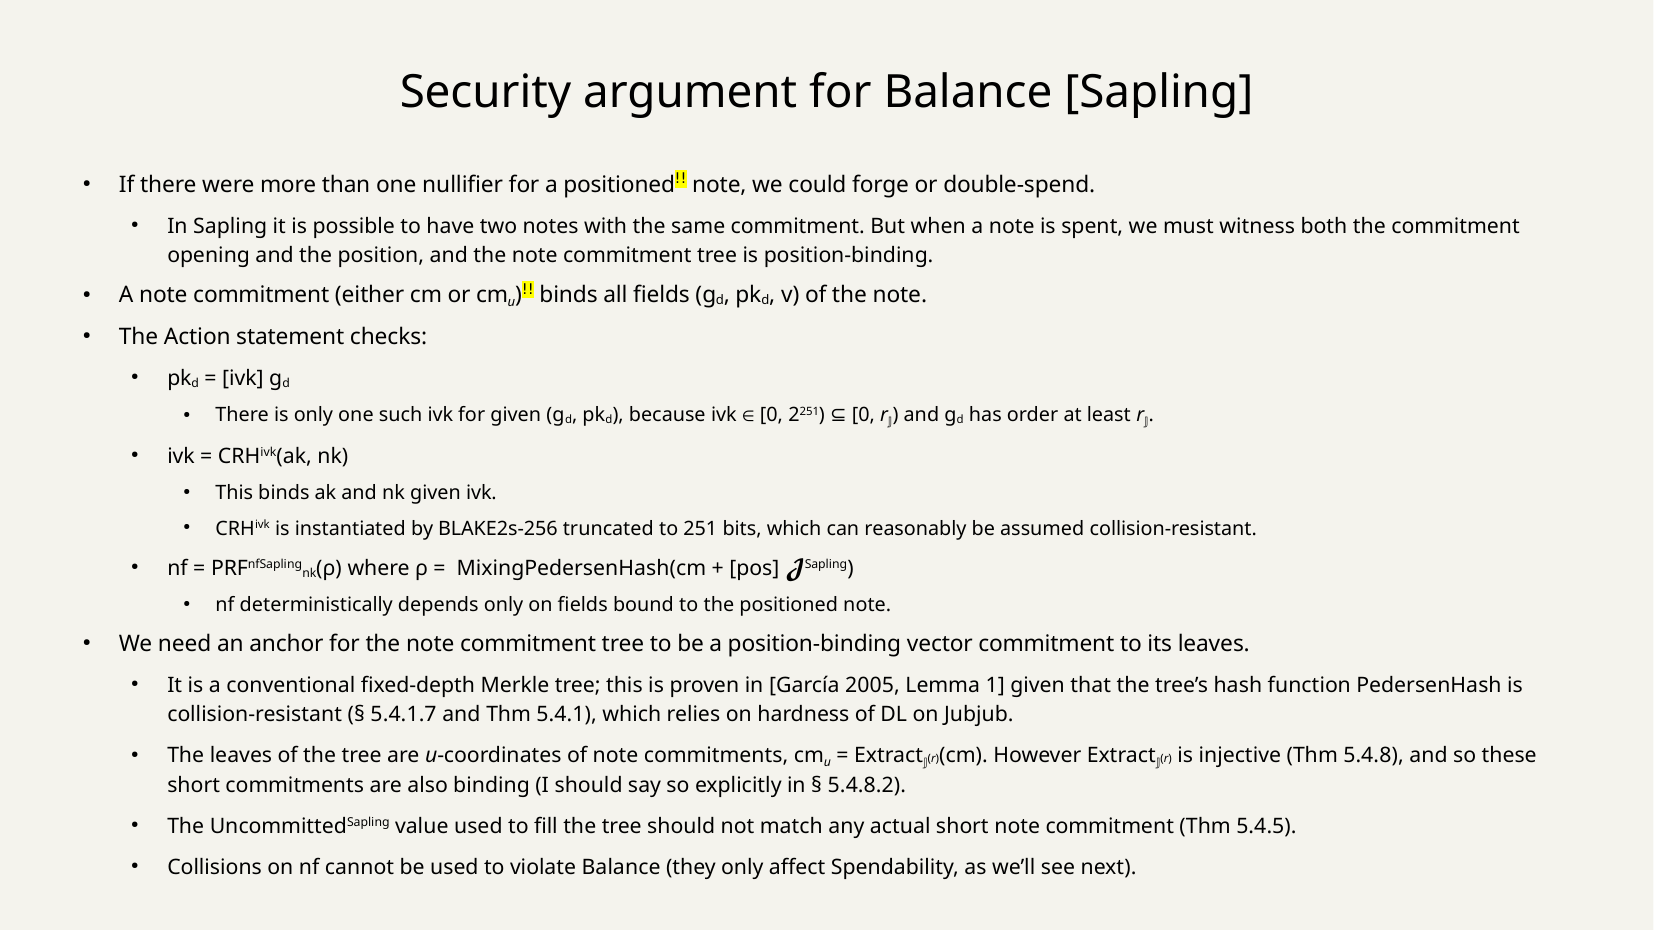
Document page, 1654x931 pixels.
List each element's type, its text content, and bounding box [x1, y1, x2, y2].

list If there were more than one nullifier for a positioned!! note, we could forge or double-spend. In Sapling it is possible to have two notes with the same commitment. But when a note is spent, we must witness both the commitment opening and the position, and the note commitment tree is position-binding. A note commitment (either cm or cmu)!! binds all fields (gd, pkd, v) of the note. The Action statement checks: pkd = [ivk] gd There is only one such ivk for given (gd, pkd), because ivk ∈ [0, 2251) ⊆ [0, r𝕁) and gd has order at least r𝕁. ivk = CRHivk(ak, nk) This binds ak and nk given ivk. CRHivk is instantiated by BLAKE2s-256 truncated to 251 bits, which can reasonably be assumed collision-resistant. nf = PRFnfSaplingnk(ρ) where ρ = MixingPedersenHash(cm + [pos] 𝓙Sapling) nf deterministically depends only on fields bound to the positioned note. We need an anchor for the note commitment tree to be a position-binding vector commitment to its leaves. It is a conventional fixed-depth Merkle tree; this is proven in [García 2005, Lemma 1] given that the tree’s hash function PedersenHash is collision-resistant (§ 5.4.1.7 and Thm 5.4.1), which relies on hardness of DL on Jubjub. The leaves of the tree are u-coordinates of note commitments, cmu = Extract𝕁(r)(cm). However Extract𝕁(r) is injective (Thm 5.4.8), and so these short commitments are also binding (I should say so explicitly in § 5.4.8.2). The UncommittedSapling value used to fill the tree should not match any actual short note commitment (Thm 5.4.5). Collisions on nf cannot be used to violate Balance (they only affect Spendability, as we’ll see next). [70, 168, 1571, 886]
title Security argument for Balance [Sapling] [82, 58, 1571, 121]
